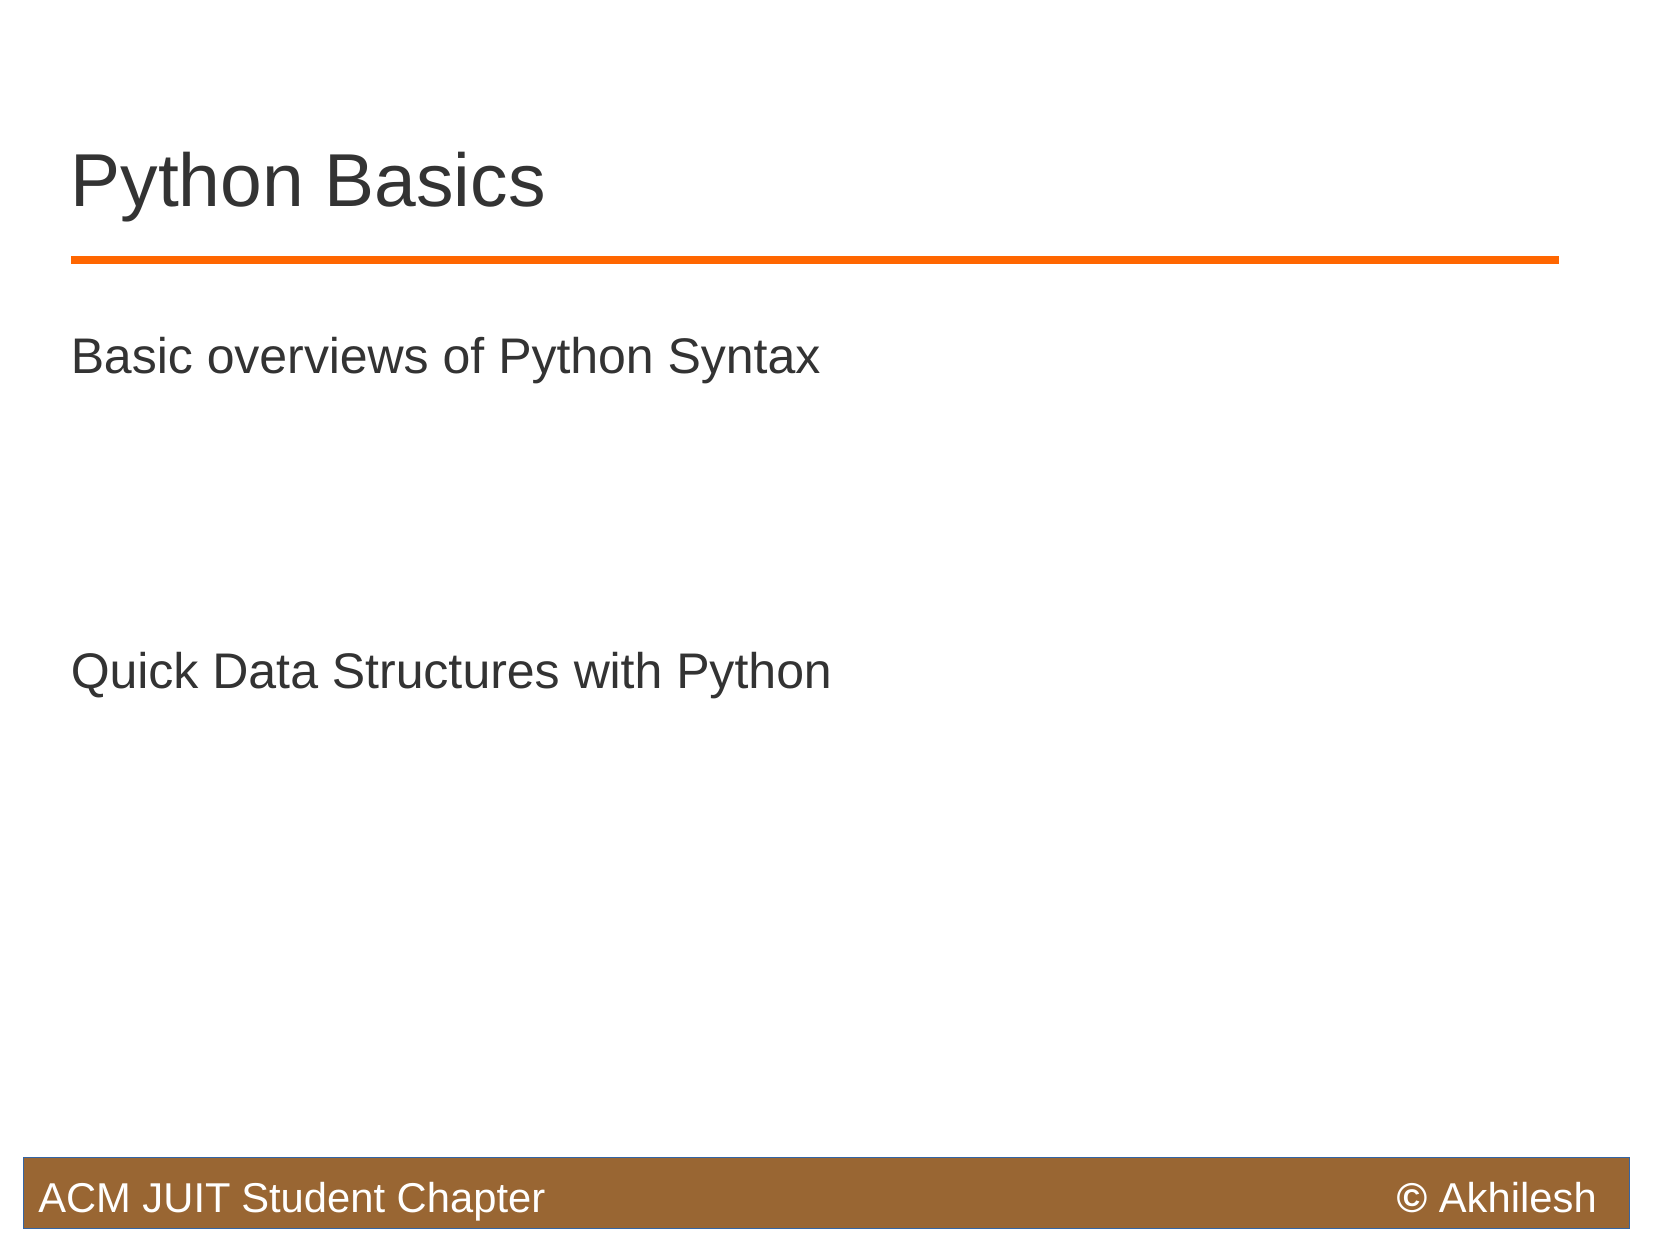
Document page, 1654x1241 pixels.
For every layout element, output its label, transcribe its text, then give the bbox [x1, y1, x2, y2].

text_box ACM JUIT Student Chapter [23, 1167, 662, 1241]
text_box Quick Data Structures with Python [70, 621, 1465, 733]
text_box © Akhilesh [1381, 1167, 1642, 1241]
text_box [23, 1157, 1630, 1229]
text_box Basic overviews of Python Syntax [70, 307, 1465, 418]
title Python Basics [70, 141, 1205, 236]
